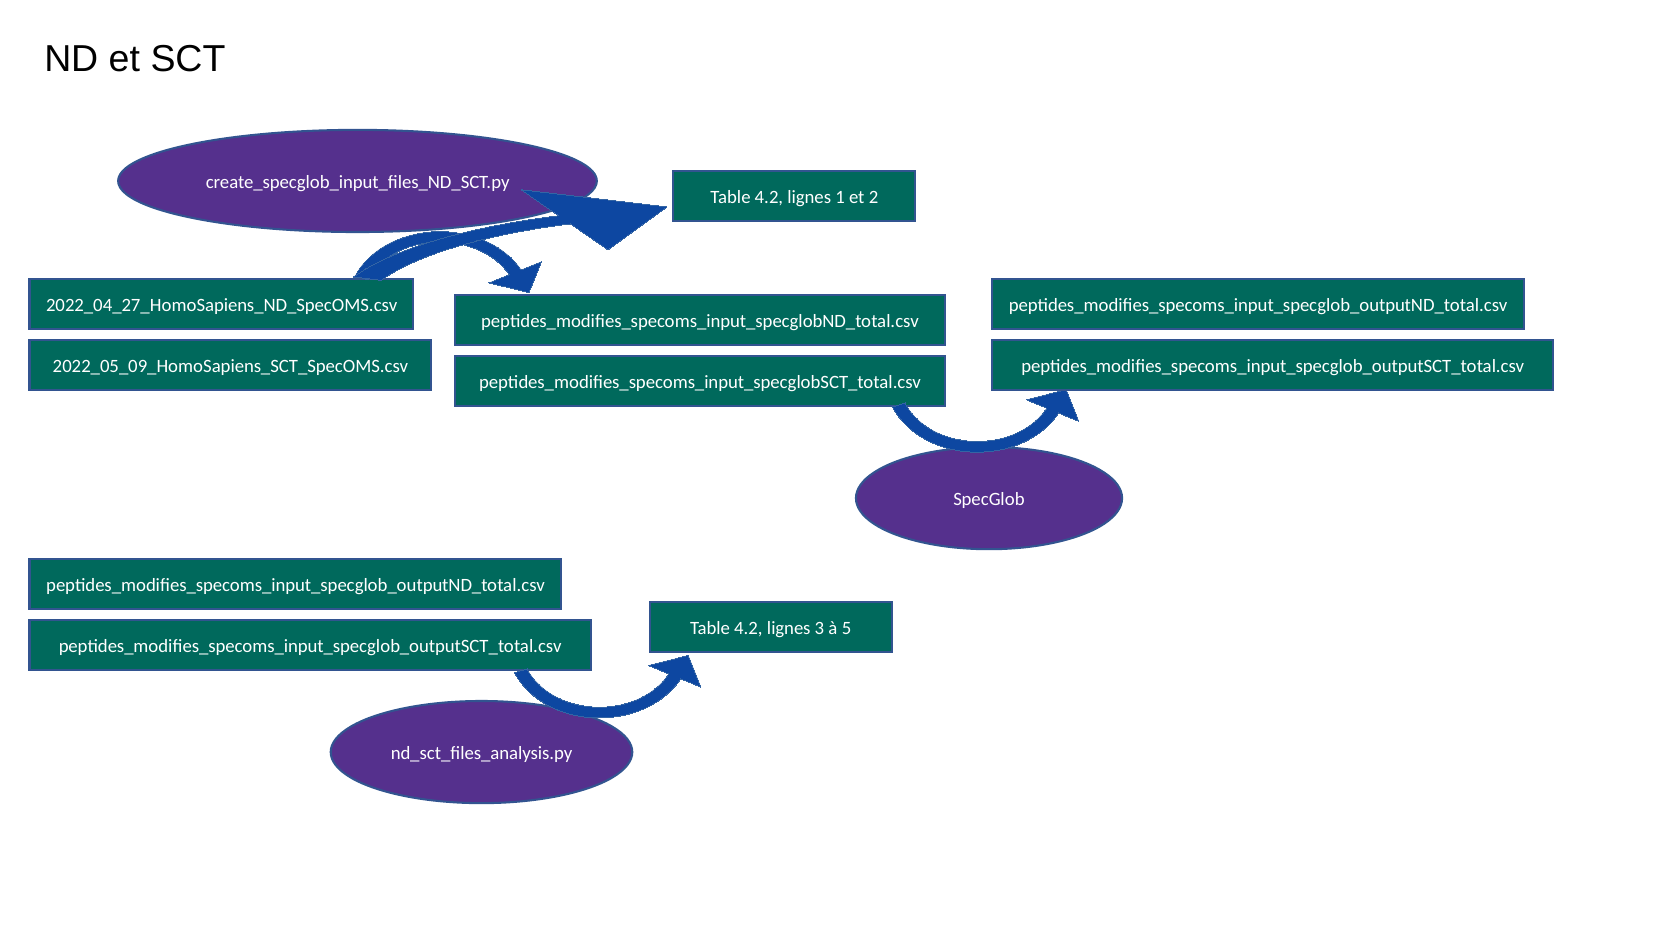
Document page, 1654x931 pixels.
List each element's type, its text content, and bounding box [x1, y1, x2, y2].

text_box nd_sct_files_analysis.py [330, 700, 633, 804]
text_box 2022_05_09_HomoSapiens_SCT_SpecOMS.csv [29, 339, 432, 390]
text_box ND et SCT [29, 29, 1625, 129]
text_box [514, 655, 701, 718]
text_box Table 4.2, lignes 1 et 2 [673, 171, 916, 222]
text_box peptides_modifies_specoms_input_specglob_outputSCT_total.csv [992, 339, 1554, 390]
text_box peptides_modifies_specoms_input_specglob_outputND_total.csv [992, 278, 1524, 329]
text_box peptides_modifies_specoms_input_specglobND_total.csv [454, 295, 945, 346]
text_box peptides_modifies_specoms_input_specglob_outputND_total.csv [29, 559, 562, 610]
text_box peptides_modifies_specoms_input_specglob_outputSCT_total.csv [29, 620, 591, 671]
text_box [892, 390, 1079, 453]
text_box create_specglob_input_files_ND_SCT.py [118, 129, 597, 233]
text_box 2022_04_27_HomoSapiens_ND_SpecOMS.csv [29, 278, 414, 329]
text_box peptides_modifies_specoms_input_specglobSCT_total.csv [454, 356, 945, 407]
text_box [353, 189, 667, 293]
text_box Table 4.2, lignes 3 à 5 [649, 602, 892, 653]
text_box SpecGlob [855, 447, 1123, 550]
